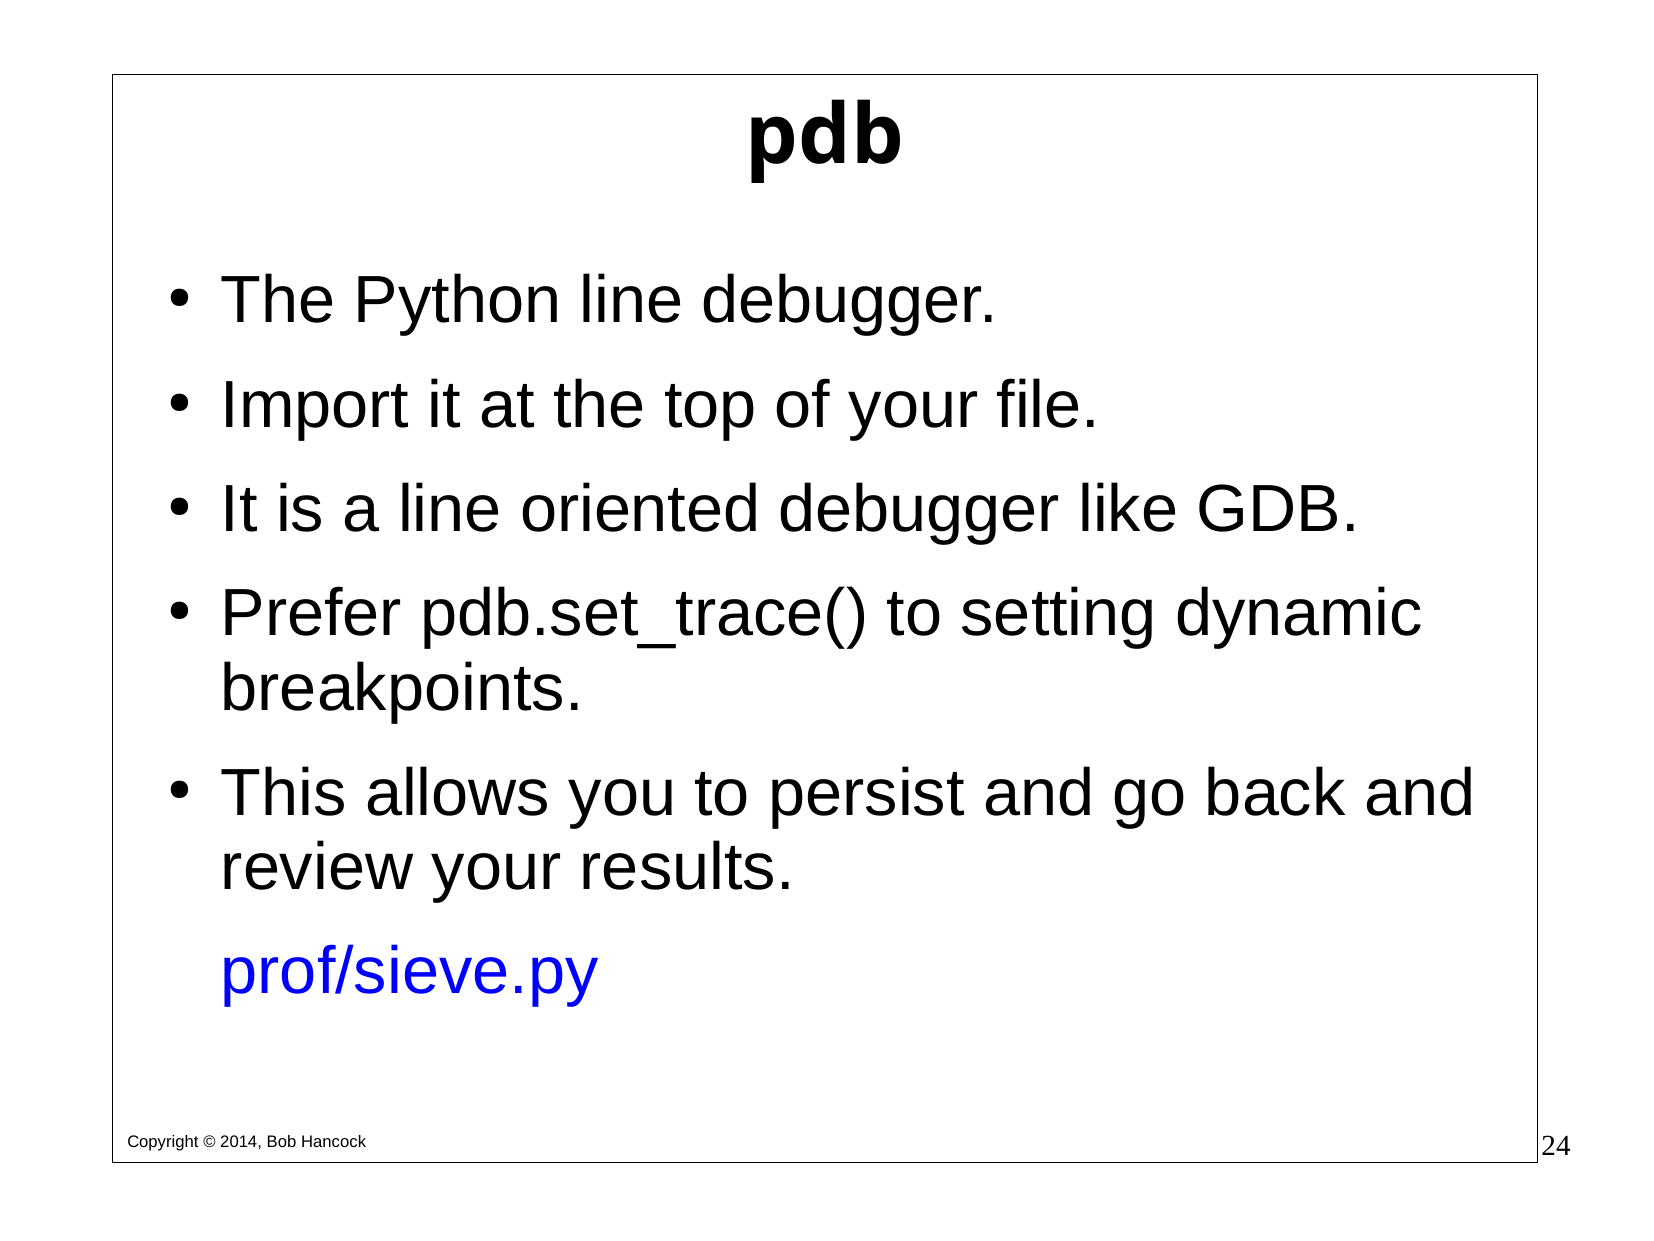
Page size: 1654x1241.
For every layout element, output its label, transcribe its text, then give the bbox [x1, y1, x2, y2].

title pdb [112, 75, 1538, 188]
list The Python line debugger. Import it at the top of your file. It is a line oriented debugger like GDB. Prefer pdb.set_trace() to setting dynamic breakpoints. This allows you to persist and go back and review your results. prof/sieve.py [150, 262, 1501, 1126]
text_box Copyright © 2014, Bob Hancock [112, 1125, 382, 1159]
